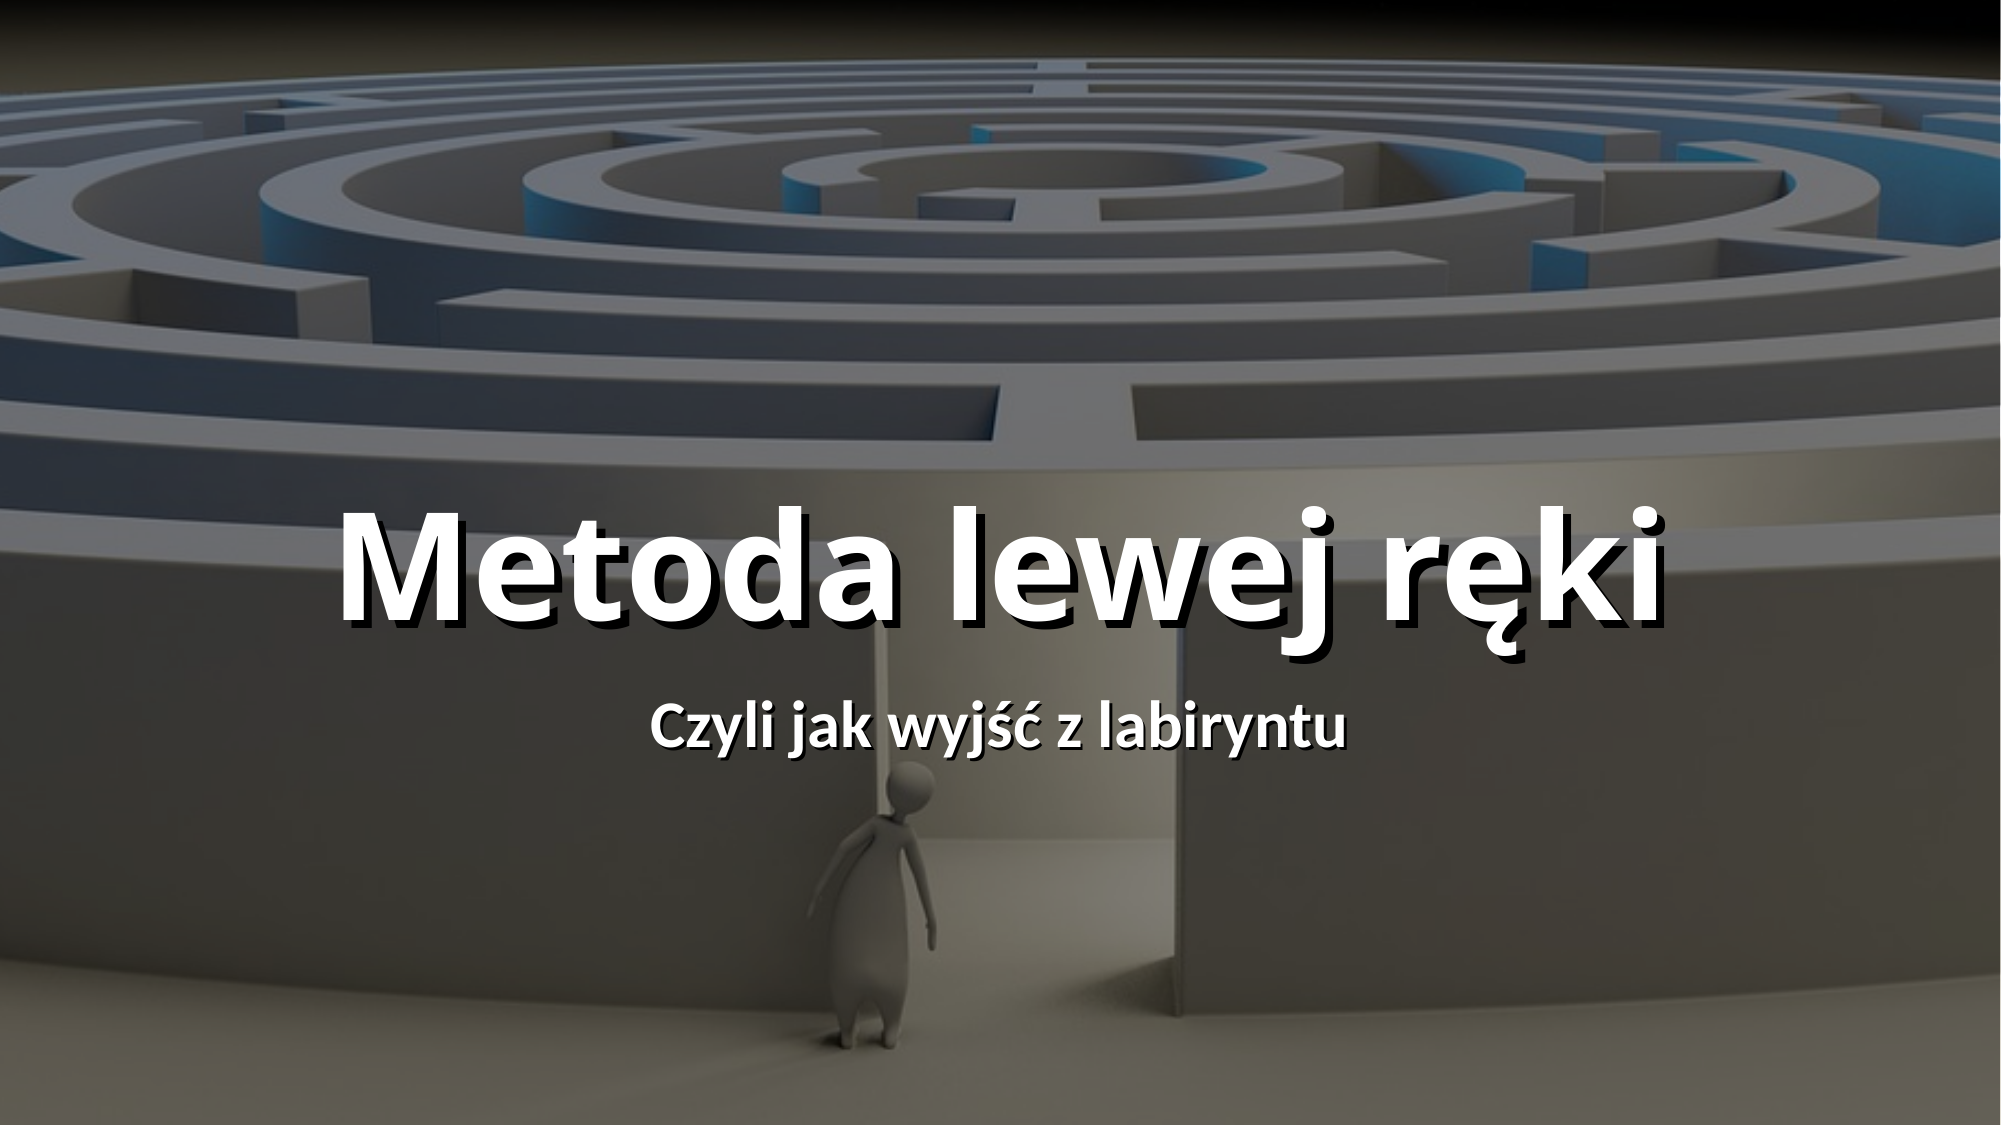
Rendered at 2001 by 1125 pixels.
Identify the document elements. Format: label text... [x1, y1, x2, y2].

title Metoda lewej ręki [249, 184, 1750, 660]
picture [0, 0, 2000, 1125]
subtitle Czyli jak wyjść z labiryntu [249, 682, 1750, 863]
